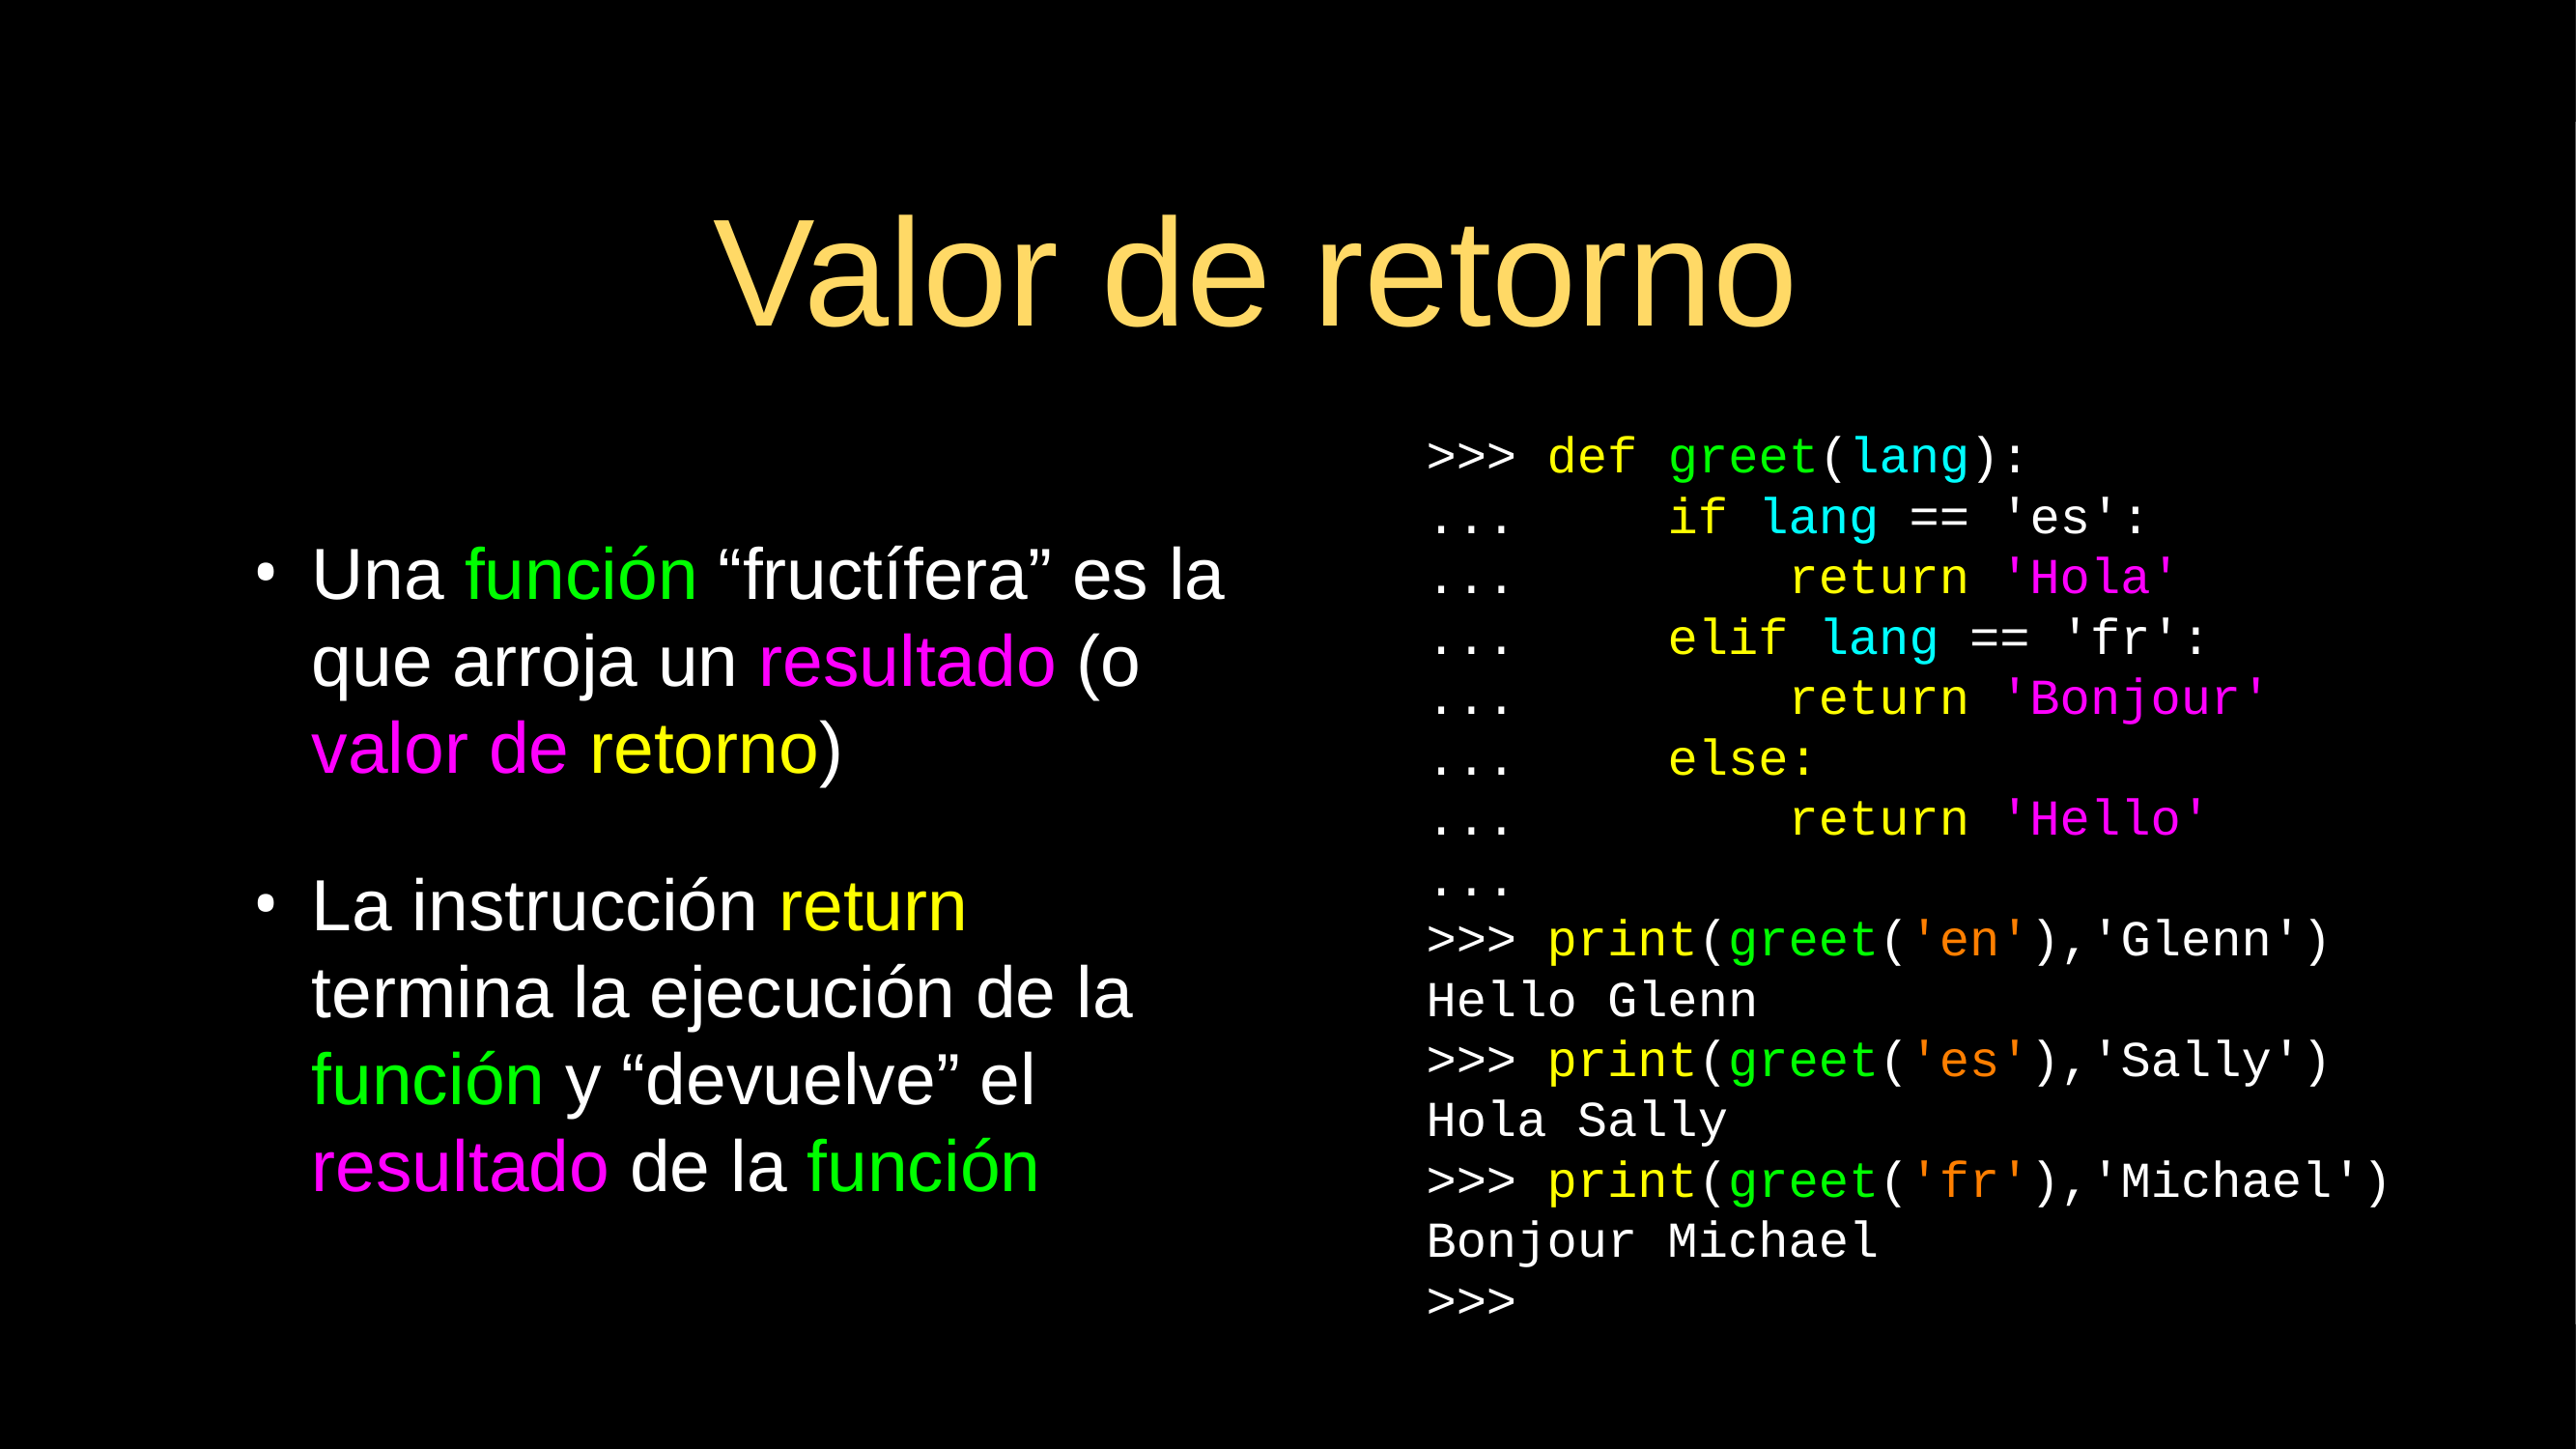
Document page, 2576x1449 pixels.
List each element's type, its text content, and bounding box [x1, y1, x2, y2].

text_box >>> def greet(lang): ... if lang == 'es': ... return 'Hola' ... elif lang == 'fr': ... return 'Bonjour' ... else: ... return 'Hello' ... >>> print(greet('en'),'Glenn') Hello Glenn >>> print(greet('es'),'Sally') Hola Sally >>> print(greet('fr'),'Michael') Bonjour Michael >>> [1426, 365, 2492, 1385]
list Una función “fructífera” es la que arroja un resultado (o valor de retorno) La instrucción return termina la ejecución de la función y “devuelve” el resultado de la función [186, 414, 1235, 1319]
title Valor de retorno [183, 127, 2330, 403]
